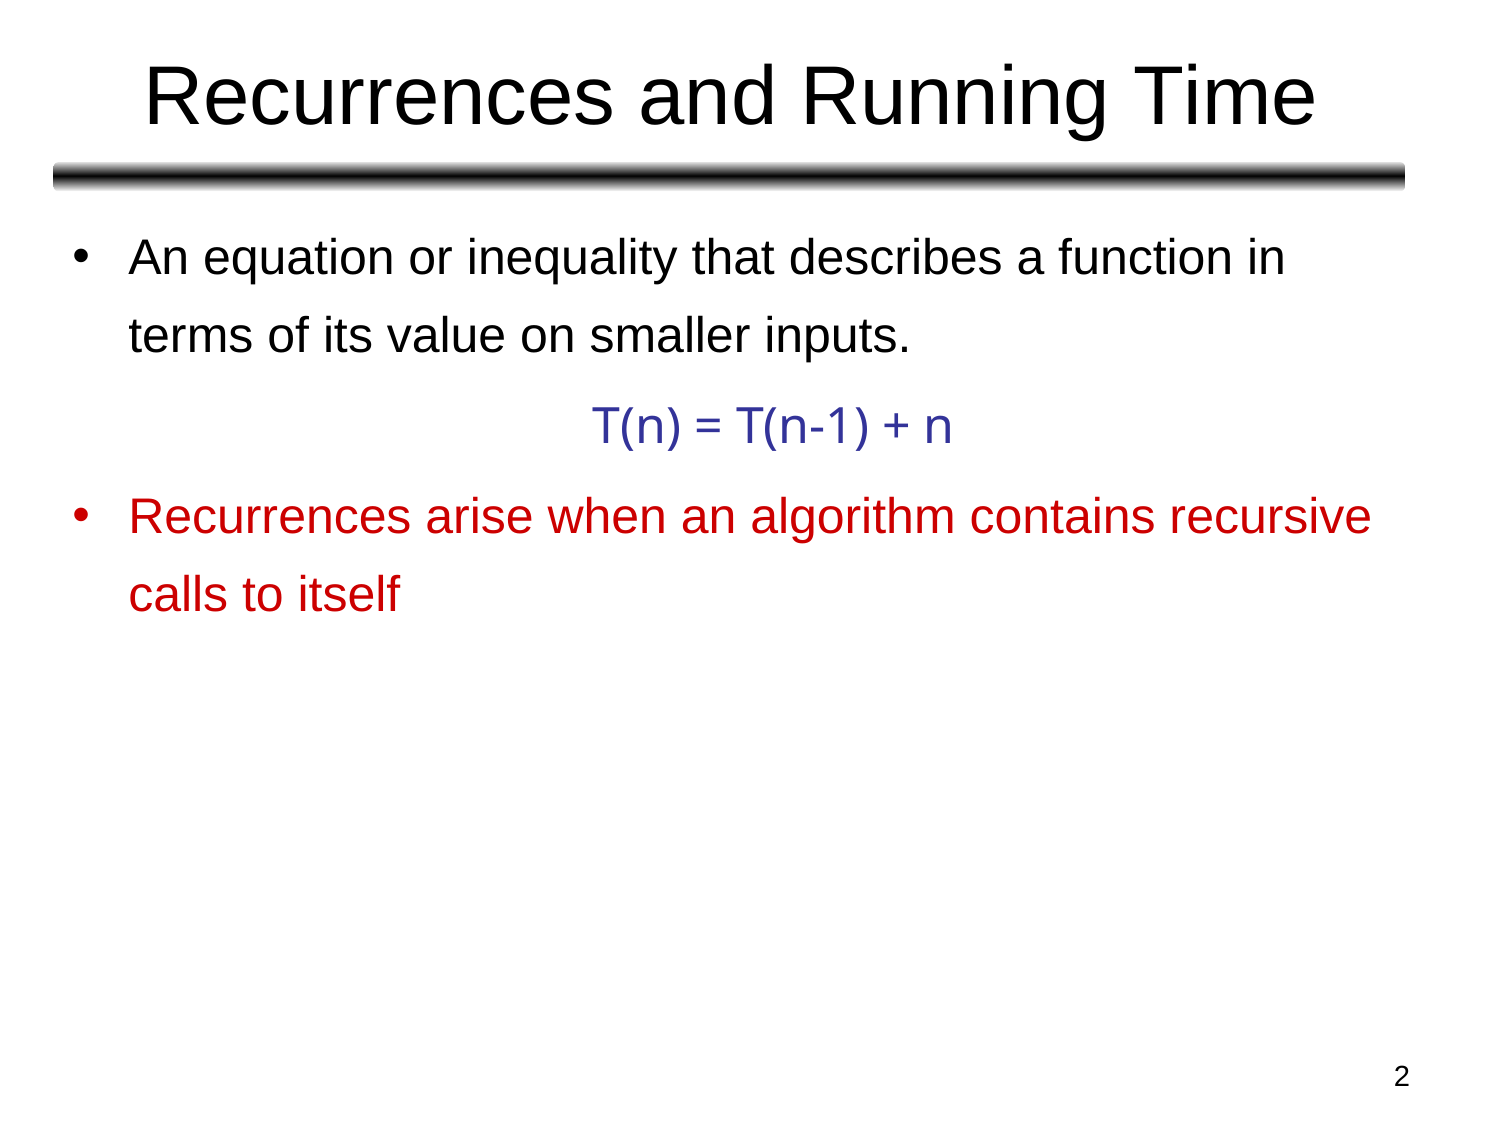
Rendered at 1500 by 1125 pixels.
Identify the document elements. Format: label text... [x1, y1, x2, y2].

title Recurrences and Running Time [55, 16, 1406, 166]
list An equation or inequality that describes a function in terms of its value on smaller inputs. T(n) = T(n-1) + n Recurrences arise when an algorithm contains recursive calls to itself [57, 199, 1408, 1080]
